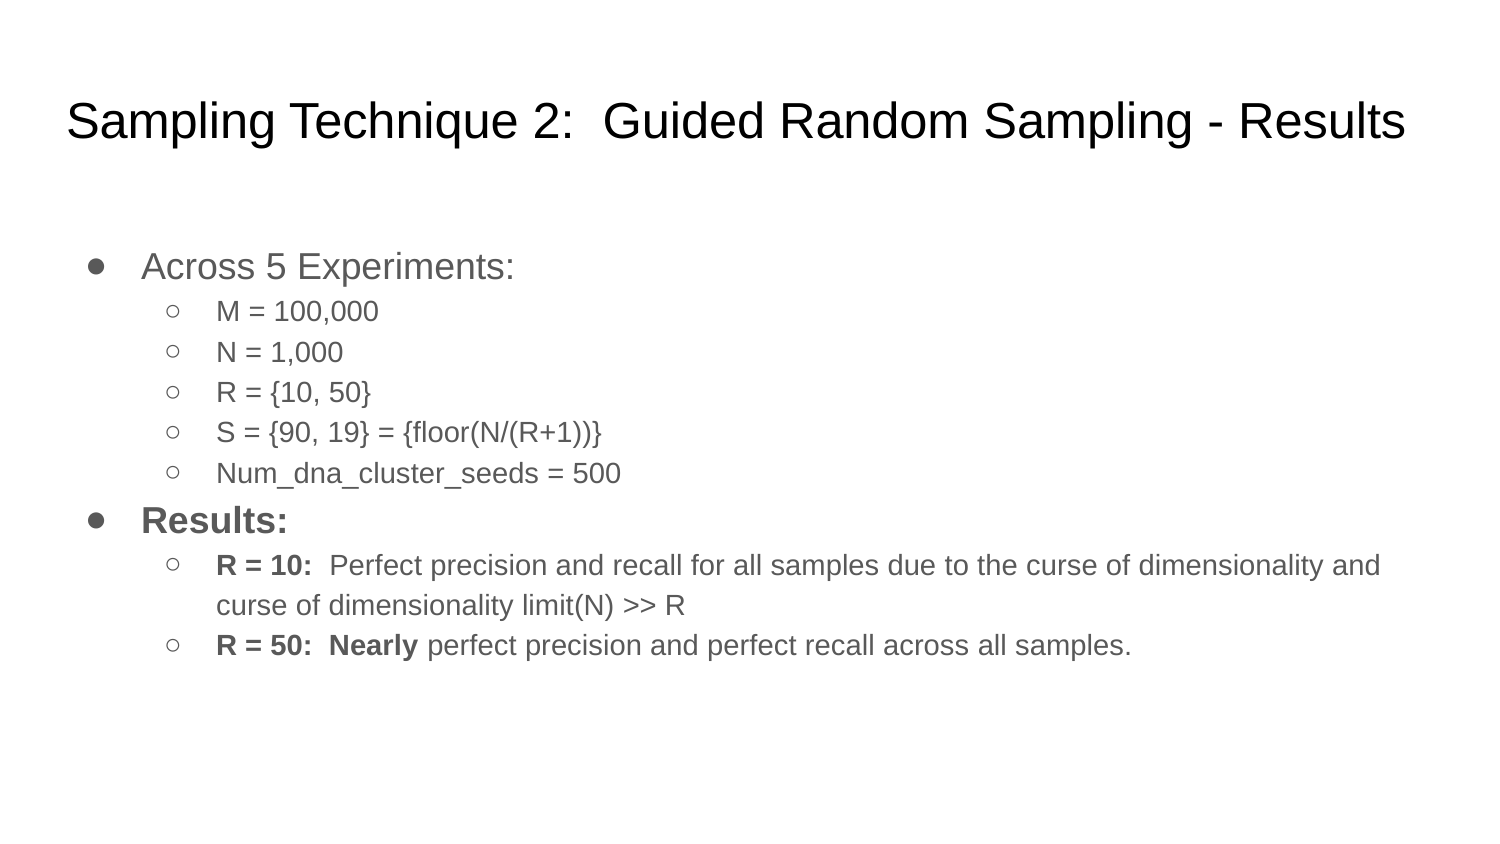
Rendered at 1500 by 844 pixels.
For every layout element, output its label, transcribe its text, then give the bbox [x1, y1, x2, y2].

list Across 5 Experiments: M = 100,000 N = 1,000 R = {10, 50} S = {90, 19} = {floor(N/(R+1))} Num_dna_cluster_seeds = 500 Results: R = 10: Perfect precision and recall for all samples due to the curse of dimensionality and curse of dimensionality limit(N) >> R R = 50: Nearly perfect precision and perfect recall across all samples. [51, 220, 1449, 811]
title Sampling Technique 2: Guided Random Sampling - Results [51, 72, 1449, 167]
